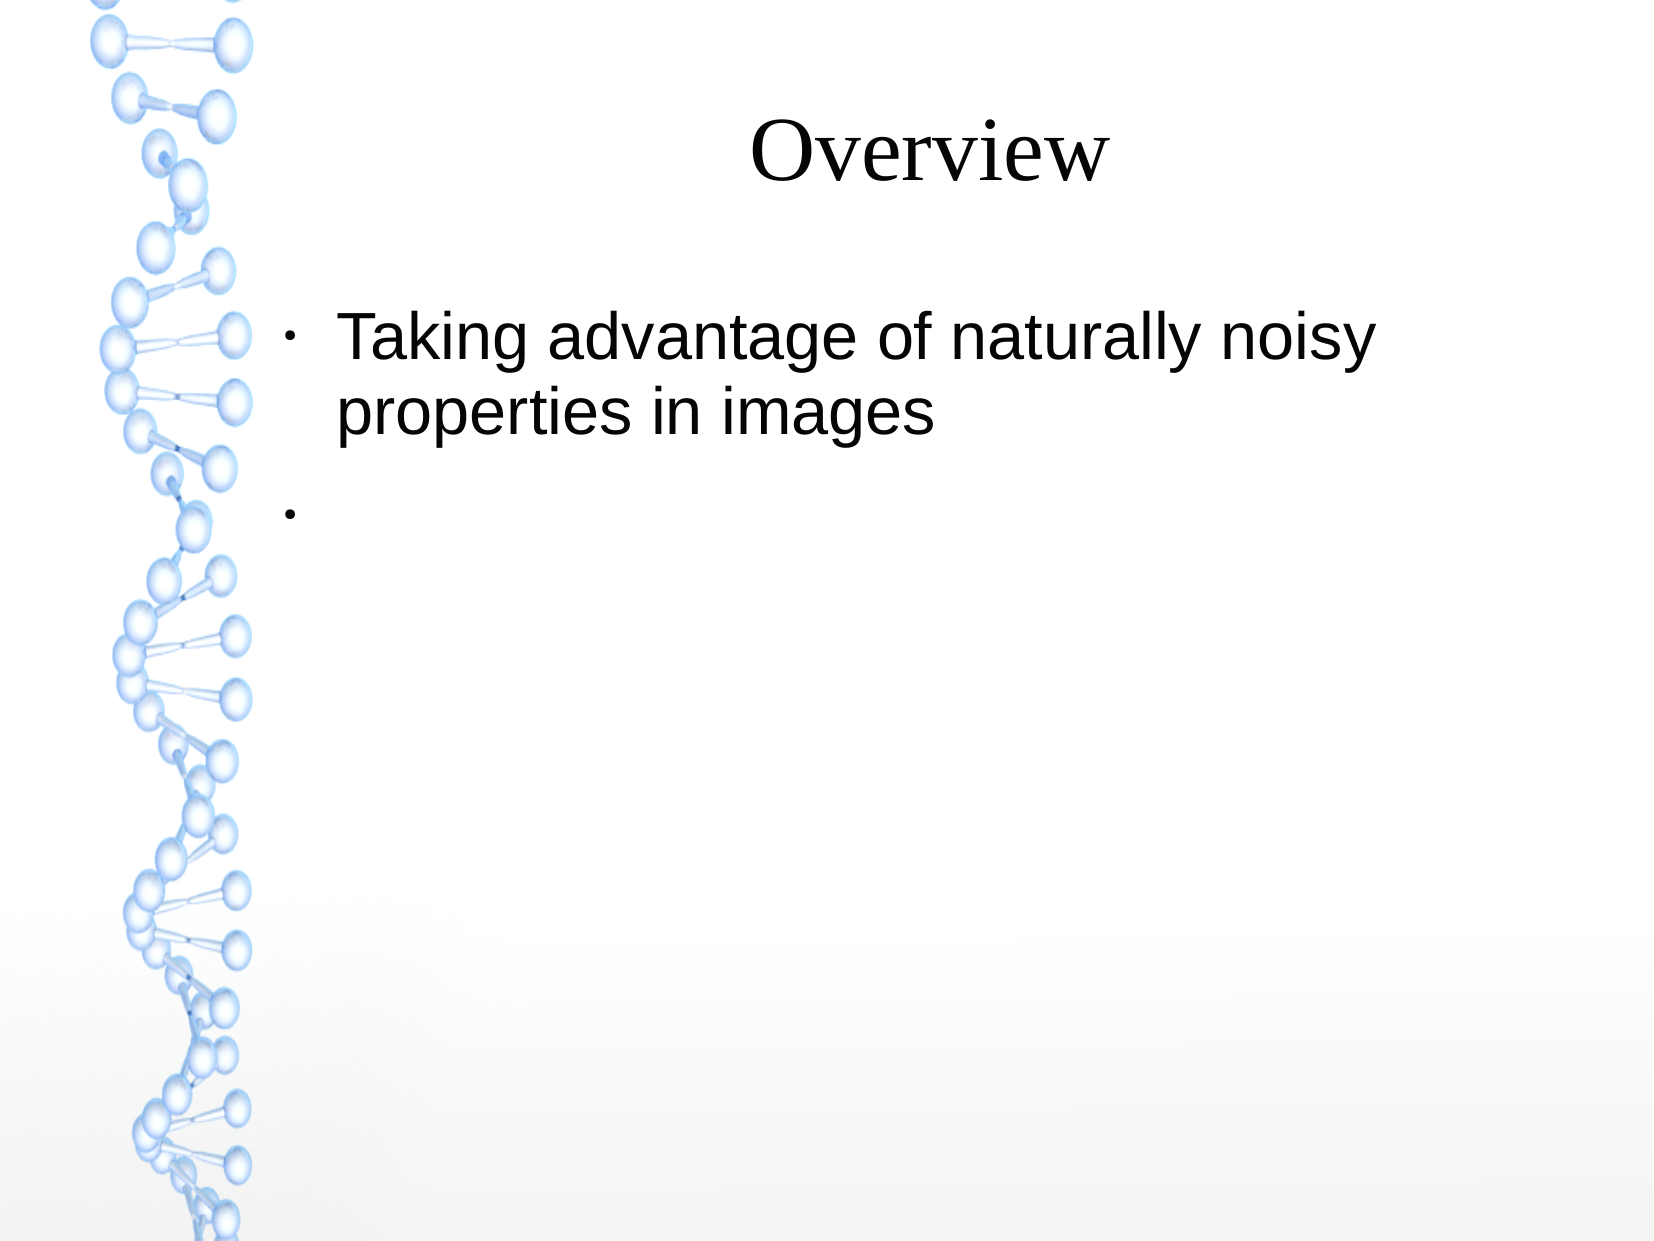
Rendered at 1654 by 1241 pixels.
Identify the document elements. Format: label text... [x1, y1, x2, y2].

picture [0, 0, 1654, 1241]
title Overview [265, 47, 1595, 252]
list Taking advantage of naturally noisy properties in images [265, 299, 1595, 1019]
